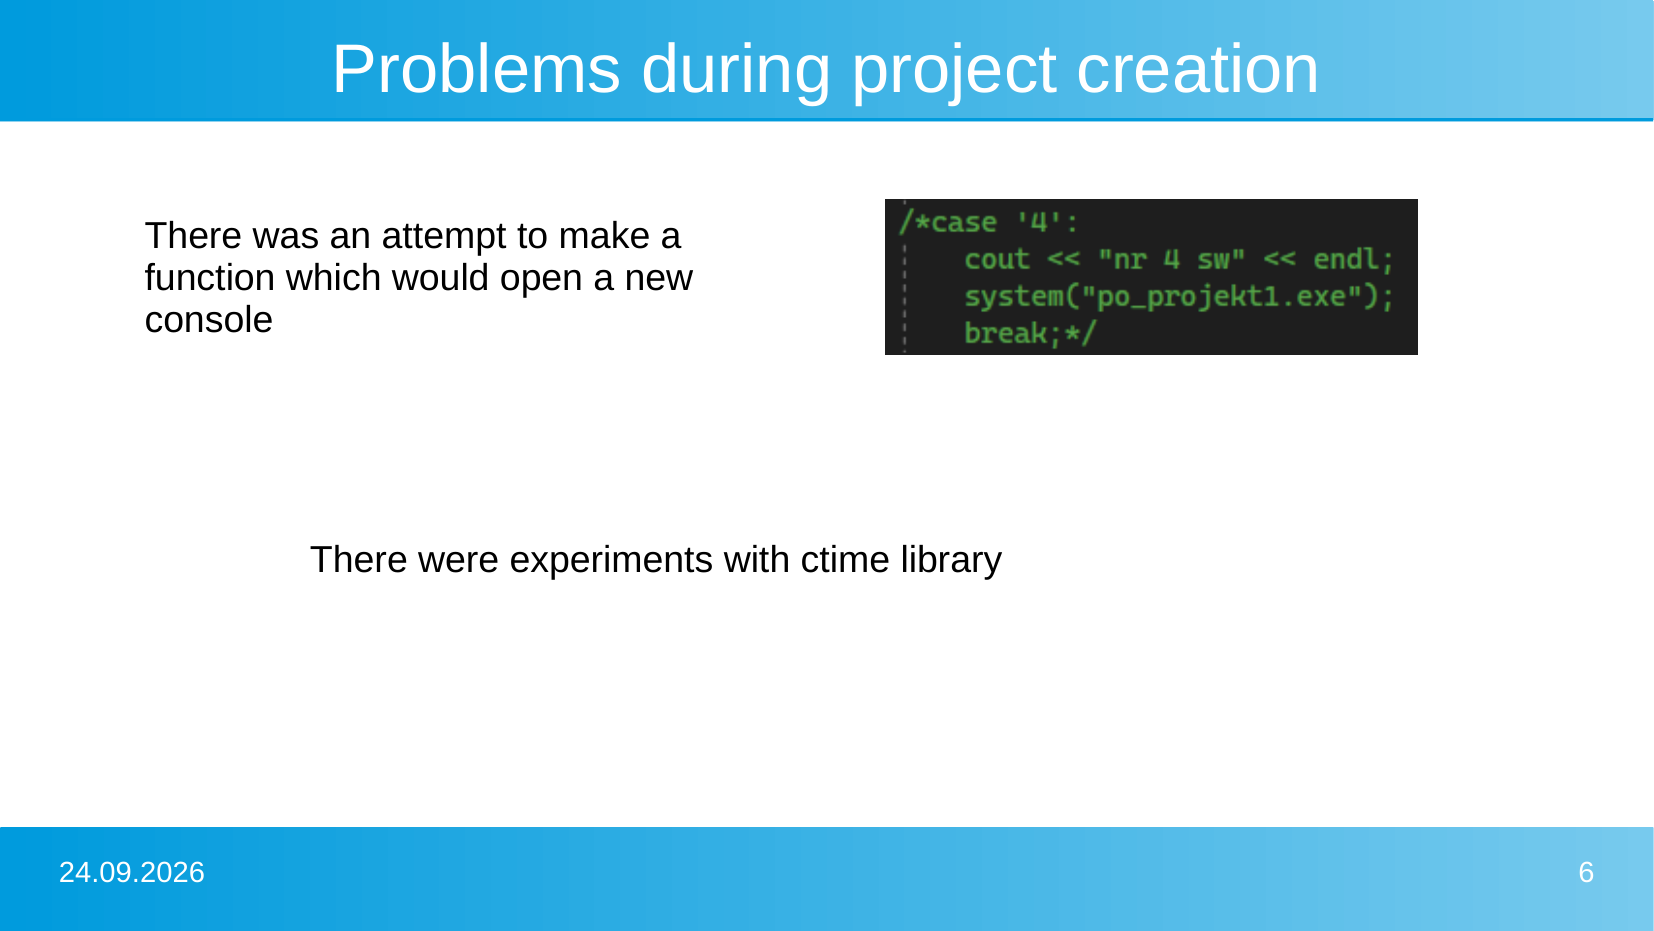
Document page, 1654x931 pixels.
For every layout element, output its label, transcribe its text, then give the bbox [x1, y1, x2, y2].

text_box There was an attempt to make a function which would open a new console [59, 206, 768, 390]
picture [885, 199, 1418, 355]
text_box There were experiments with ctime library [295, 531, 1182, 589]
title Problems during project creation [59, 29, 1595, 108]
